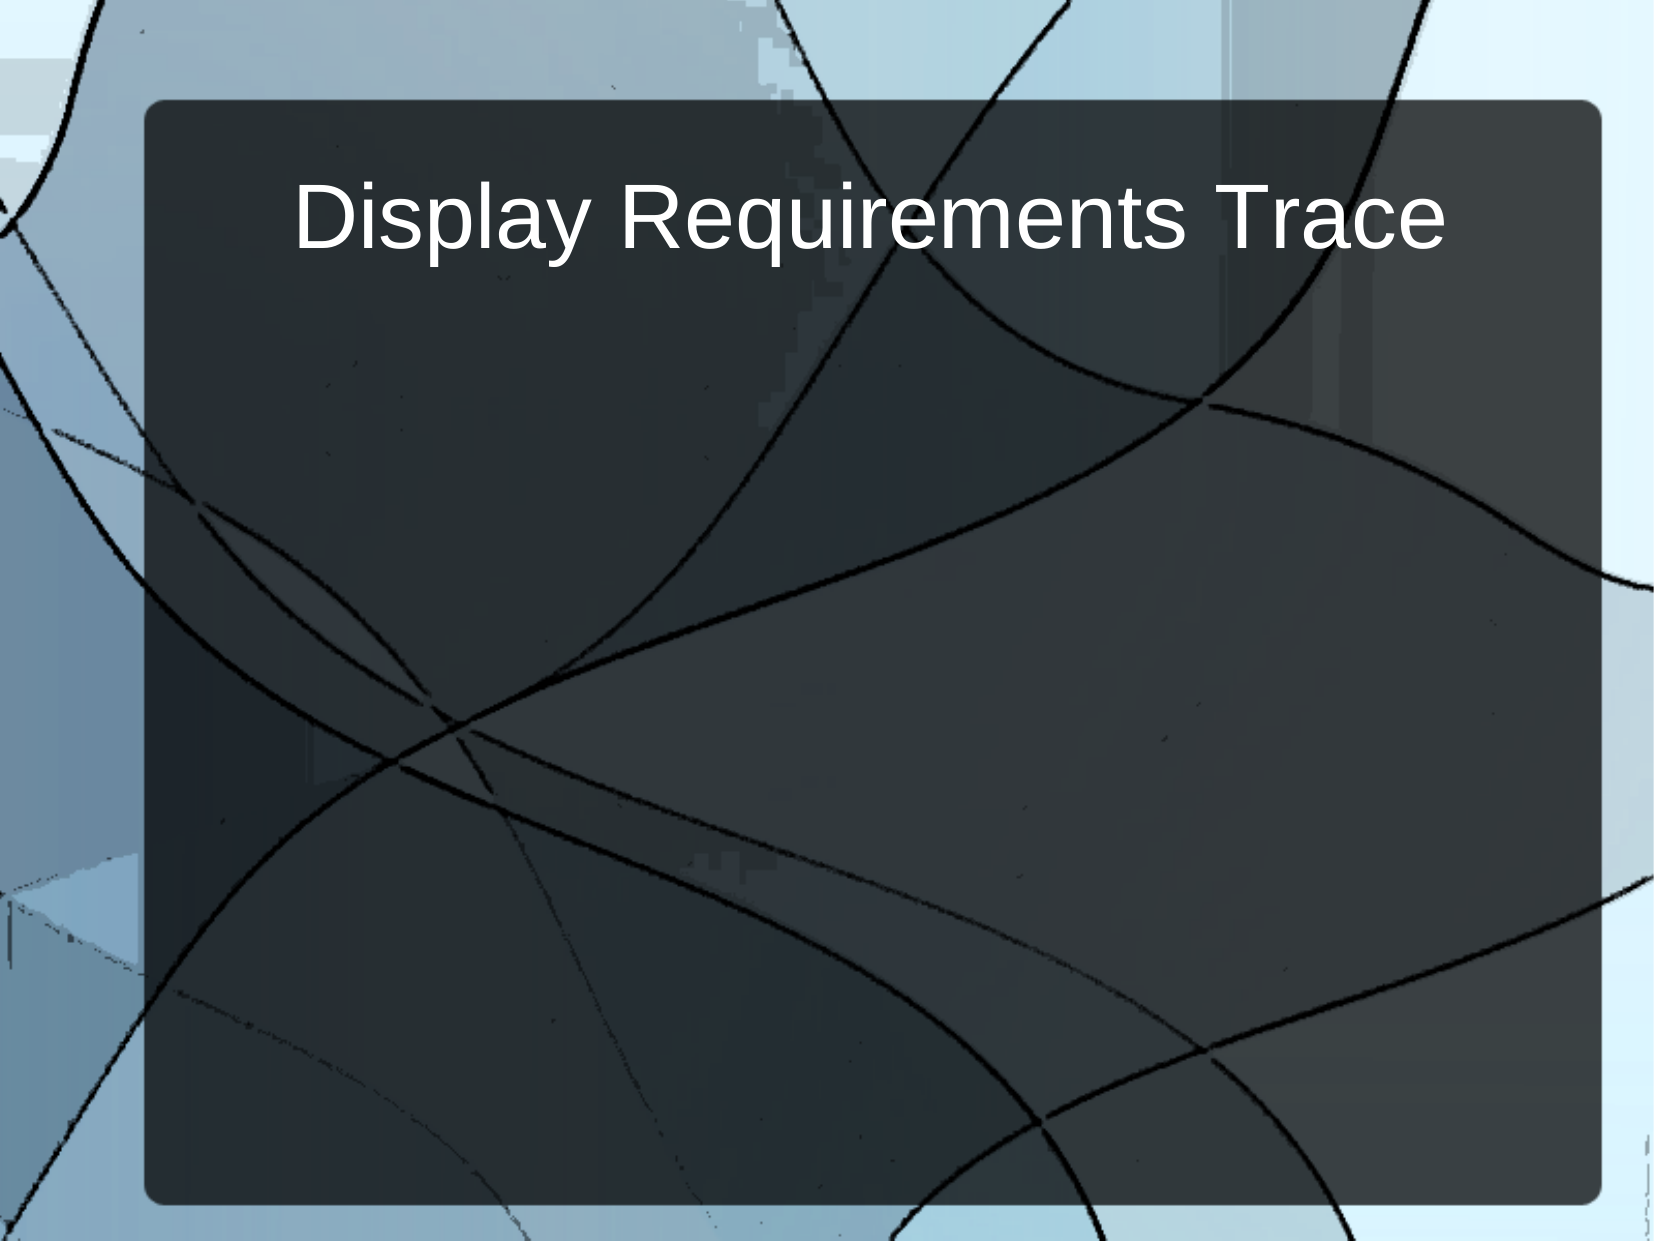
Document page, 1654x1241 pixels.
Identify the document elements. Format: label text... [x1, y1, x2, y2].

picture [0, 0, 1654, 1241]
title Display Requirements Trace [159, 108, 1583, 325]
